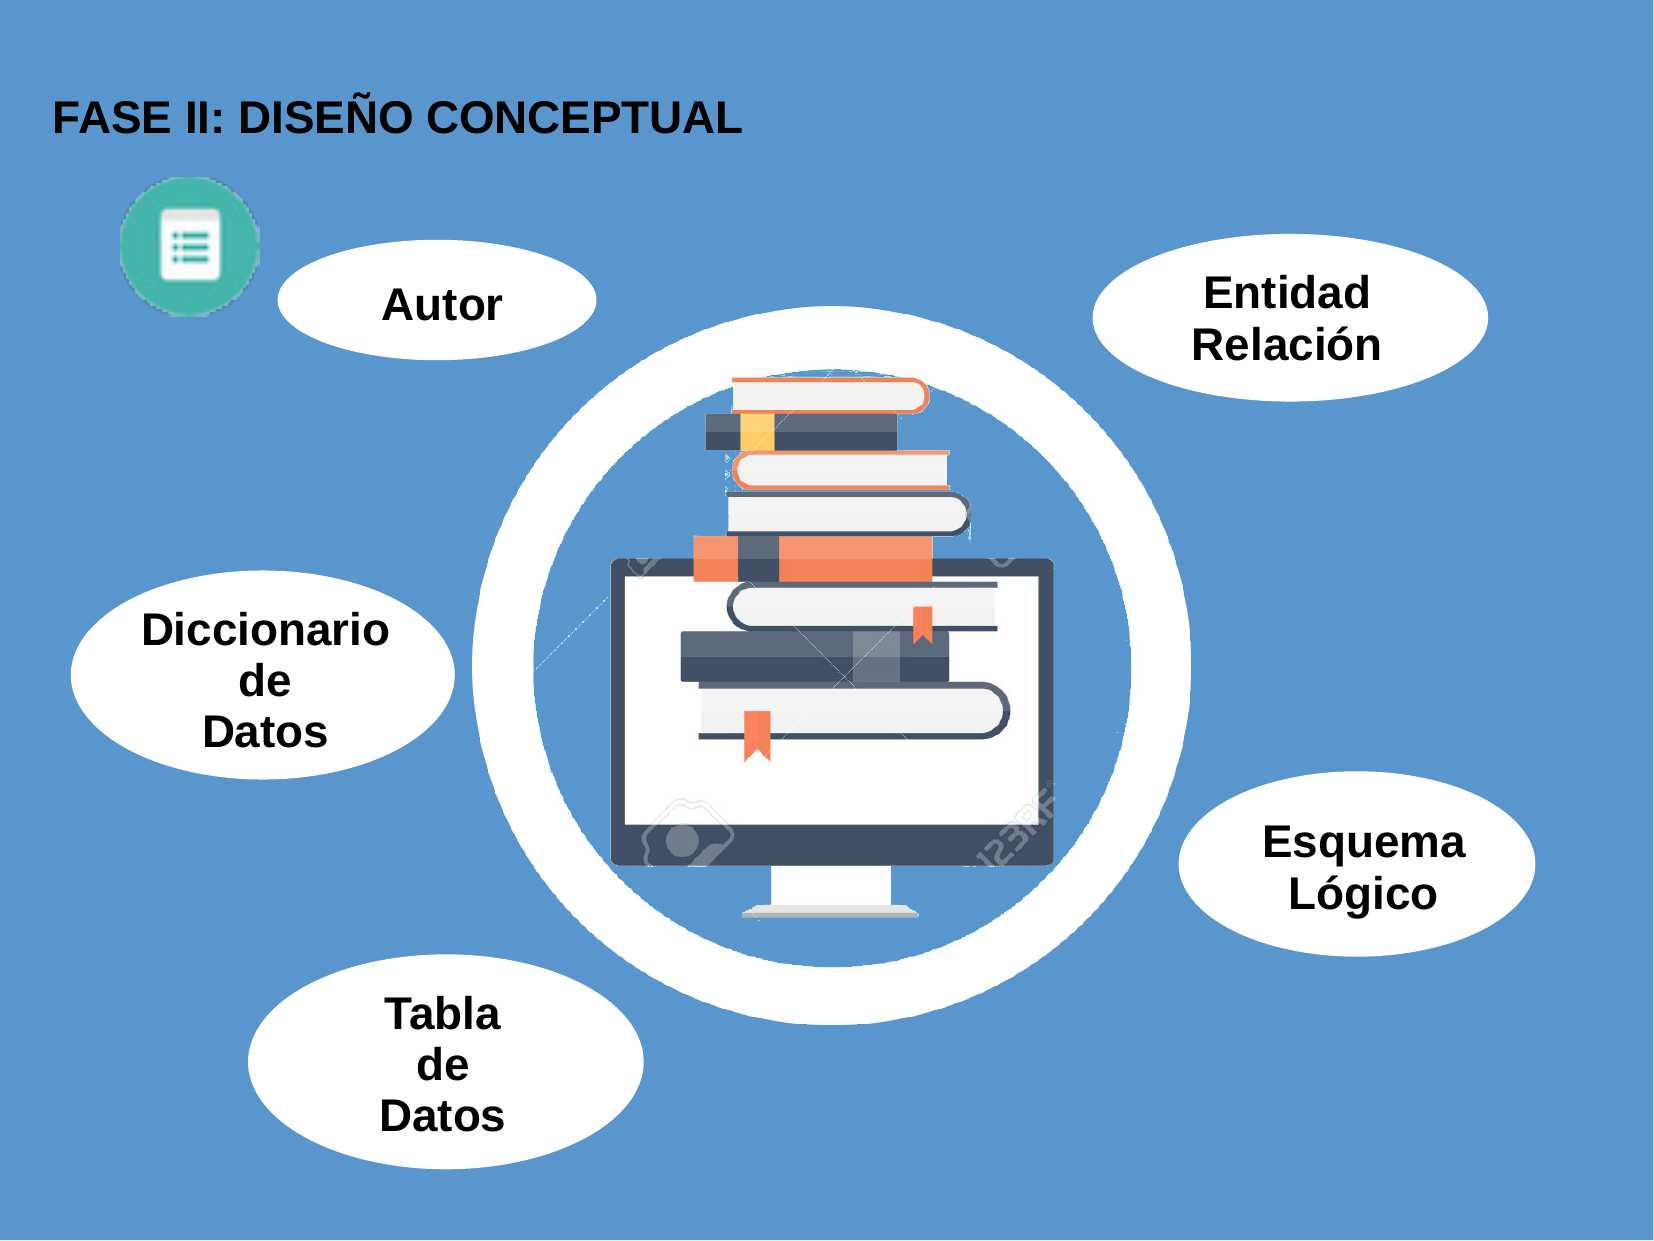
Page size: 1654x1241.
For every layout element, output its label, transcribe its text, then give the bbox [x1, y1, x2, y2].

text_box Entidad Relación [1104, 259, 1471, 378]
text_box [0, 0, 1654, 1241]
text_box FASE II: DISEÑO CONCEPTUAL [38, 59, 1134, 214]
picture [120, 177, 260, 317]
picture [472, 306, 1191, 1025]
text_box Esquema Lógico [1181, 809, 1548, 927]
text_box Autor [259, 271, 626, 338]
text_box Diccionario de Datos [82, 596, 449, 766]
text_box Tabla de Datos [259, 980, 626, 1149]
